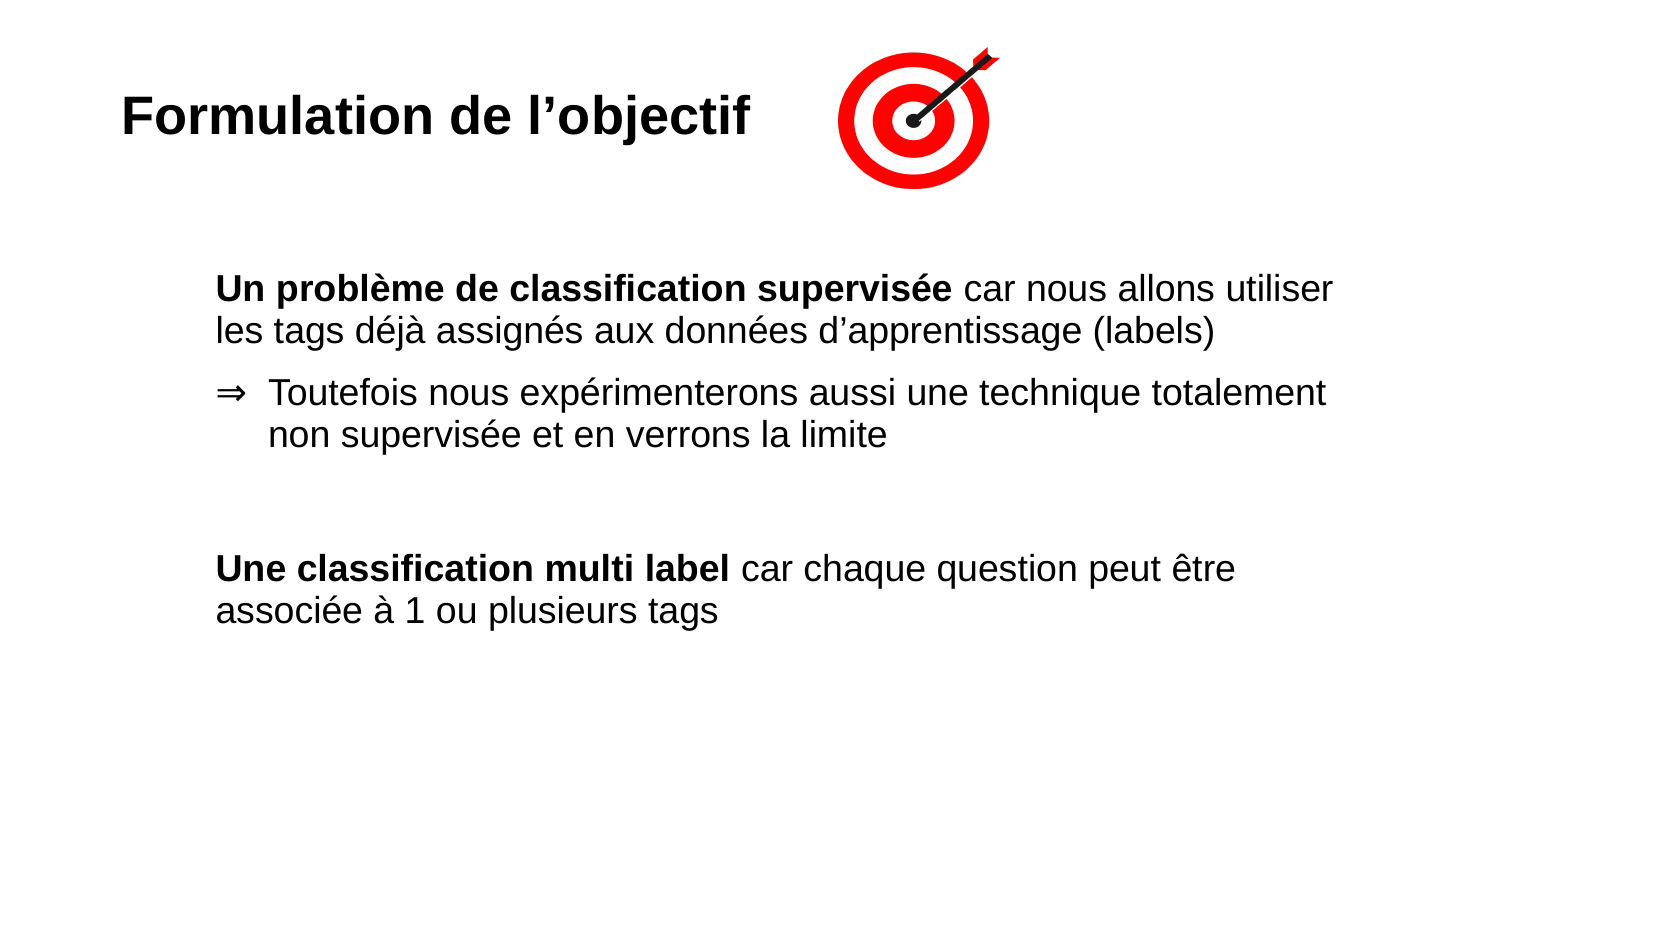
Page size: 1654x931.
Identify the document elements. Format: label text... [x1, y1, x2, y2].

text_box Un problème de classification supervisée car nous allons utiliser les tags déjà assignés aux données d’apprentissage (labels) ⇒ Toutefois nous expérimenterons aussi une technique totalement non supervisée et en verrons la limite Une classification multi label car chaque question peut être associée à 1 ou plusieurs tags [200, 259, 1404, 687]
text_box Formulation de l’objectif [106, 78, 767, 154]
picture [838, 47, 1000, 189]
